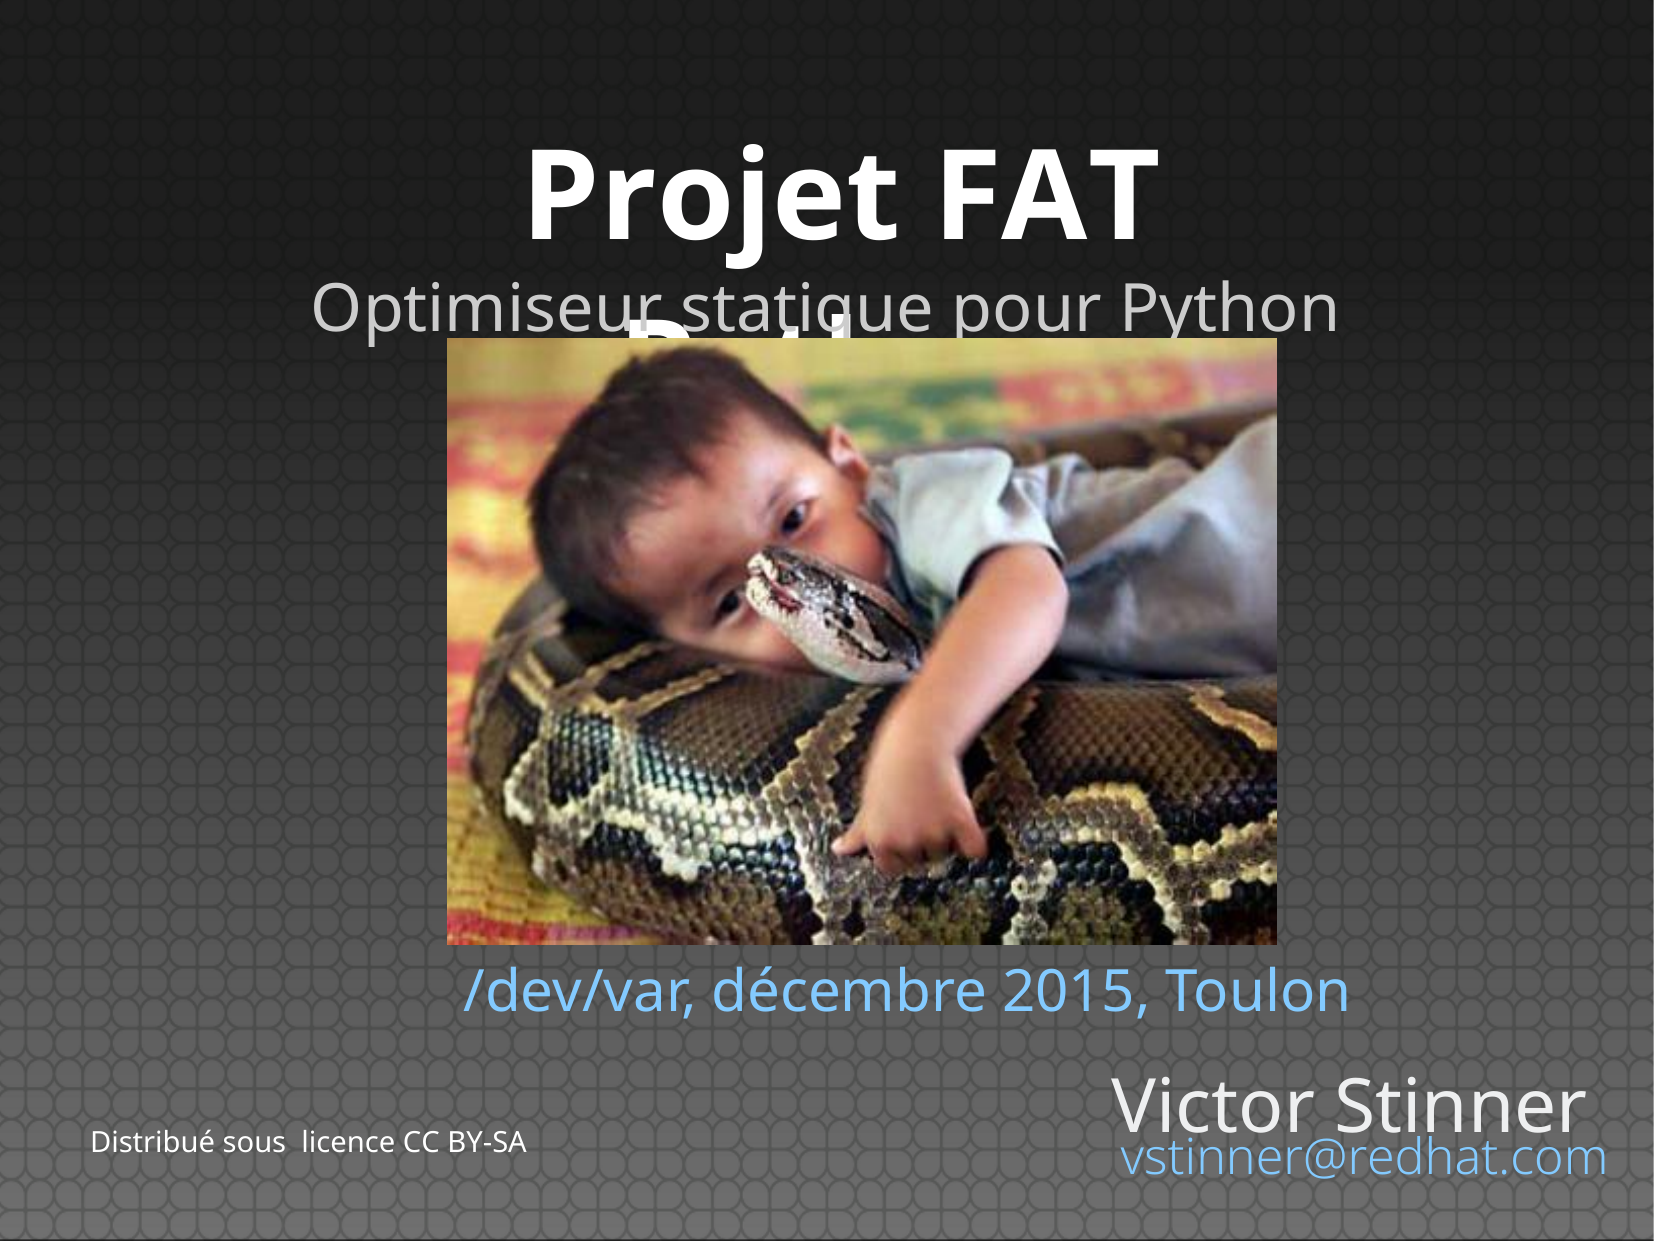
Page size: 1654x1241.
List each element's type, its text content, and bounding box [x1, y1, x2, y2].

text_box Optimiseur statique pour Python [268, 260, 1385, 515]
subtitle /dev/var, décembre 2015, Toulon [234, 950, 1581, 1026]
text_box Projet FAT Python [283, 105, 1400, 360]
text_box Victor Stinner [1096, 1044, 1635, 1137]
text_box Distribué sous licence CC BY-SA [90, 1121, 1313, 1181]
picture [0, 0, 1654, 1241]
text_box vstinner@redhat.com [1313, 1121, 1609, 1172]
